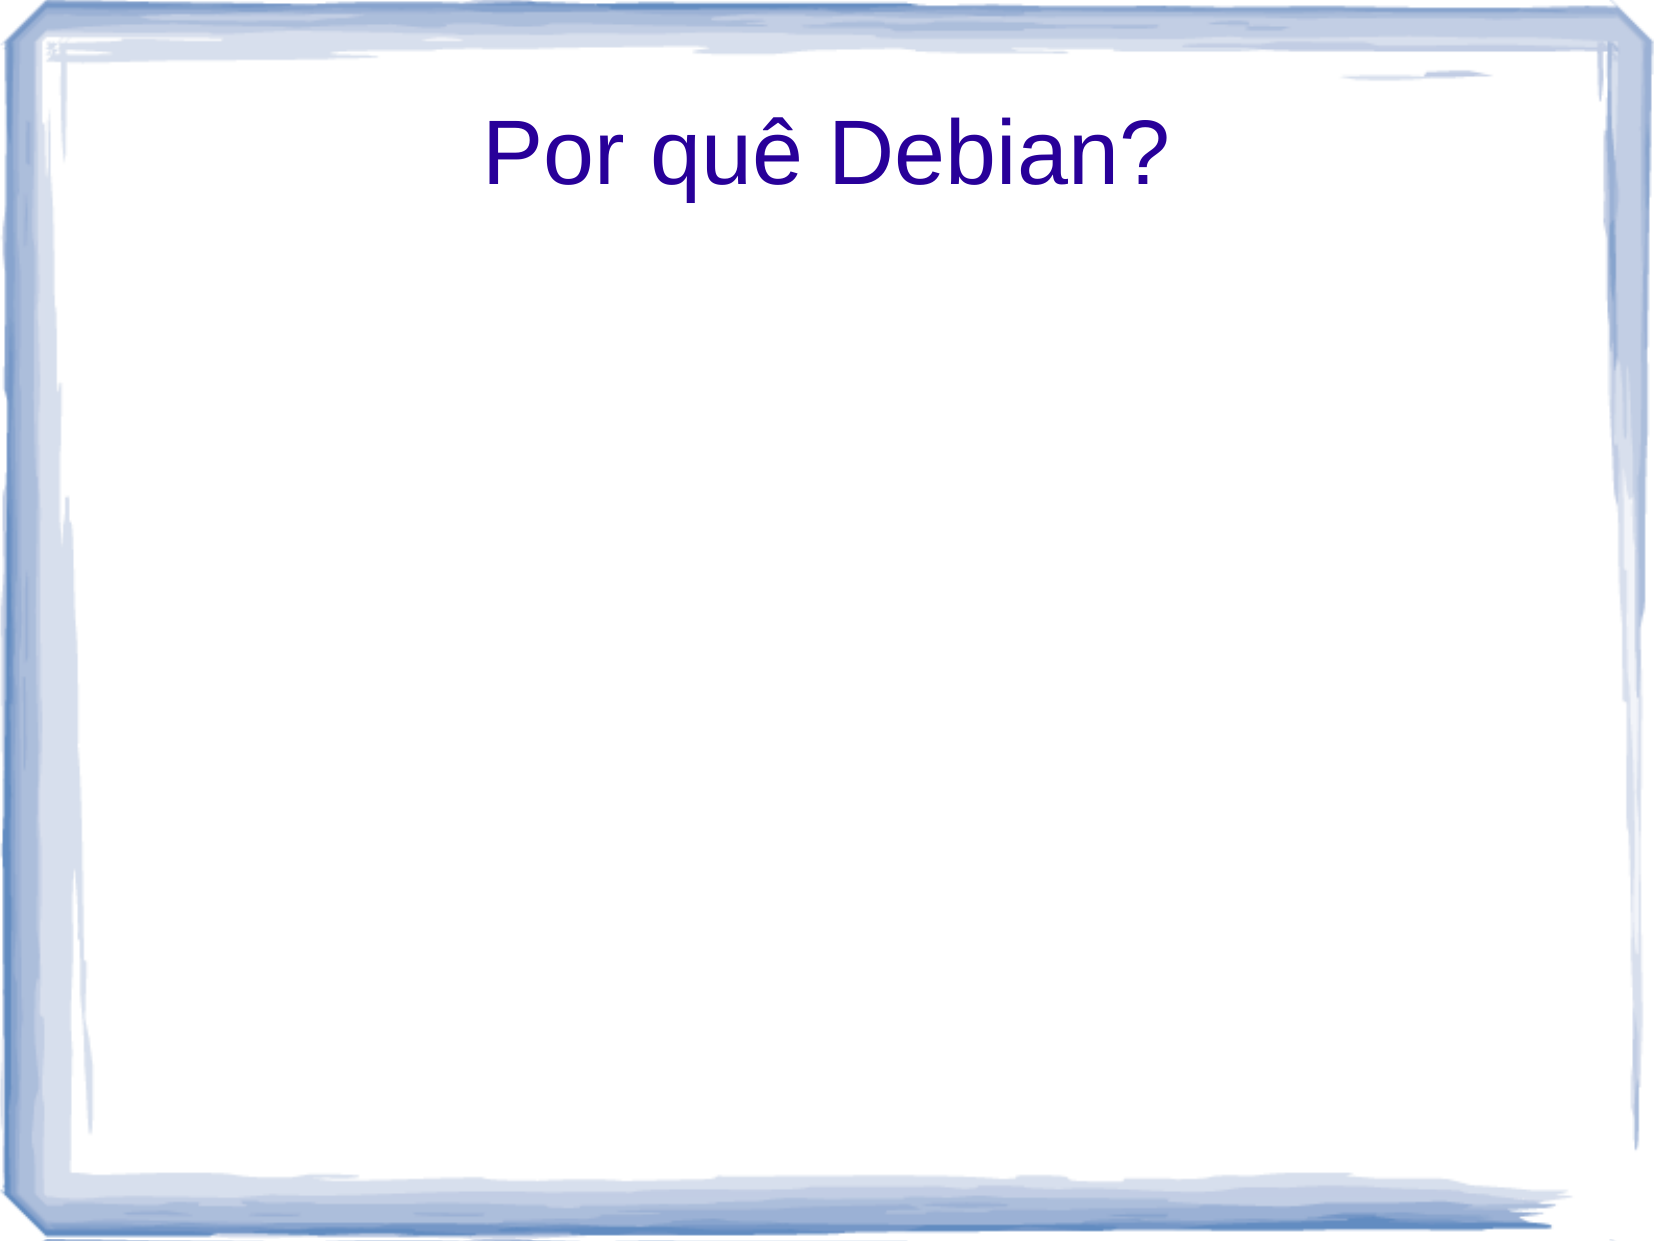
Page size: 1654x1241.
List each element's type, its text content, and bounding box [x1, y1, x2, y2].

picture [0, 0, 1654, 1241]
title Por quê Debian? [82, 49, 1571, 257]
